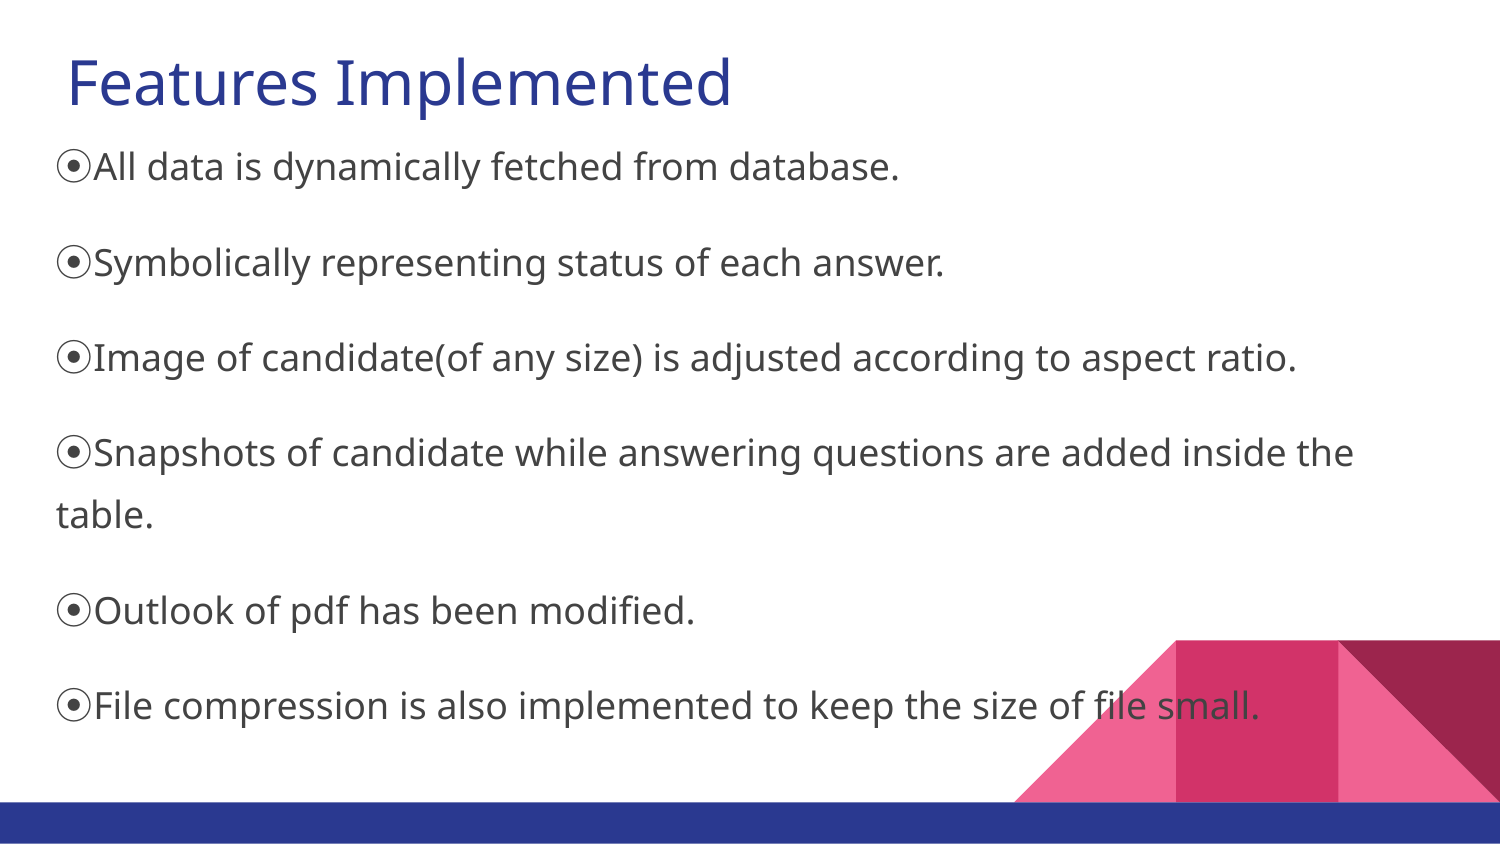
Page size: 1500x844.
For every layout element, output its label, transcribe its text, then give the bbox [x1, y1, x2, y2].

list ⦿All data is dynamically fetched from database. ⦿Symbolically representing status of each answer. ⦿Image of candidate(of any size) is adjusted according to aspect ratio. ⦿Snapshots of candidate while answering questions are added inside the table. ⦿Outlook of pdf has been modified. ⦿File compression is also implemented to keep the size of file small. [40, 111, 1439, 844]
title Features Implemented [51, 27, 1449, 128]
